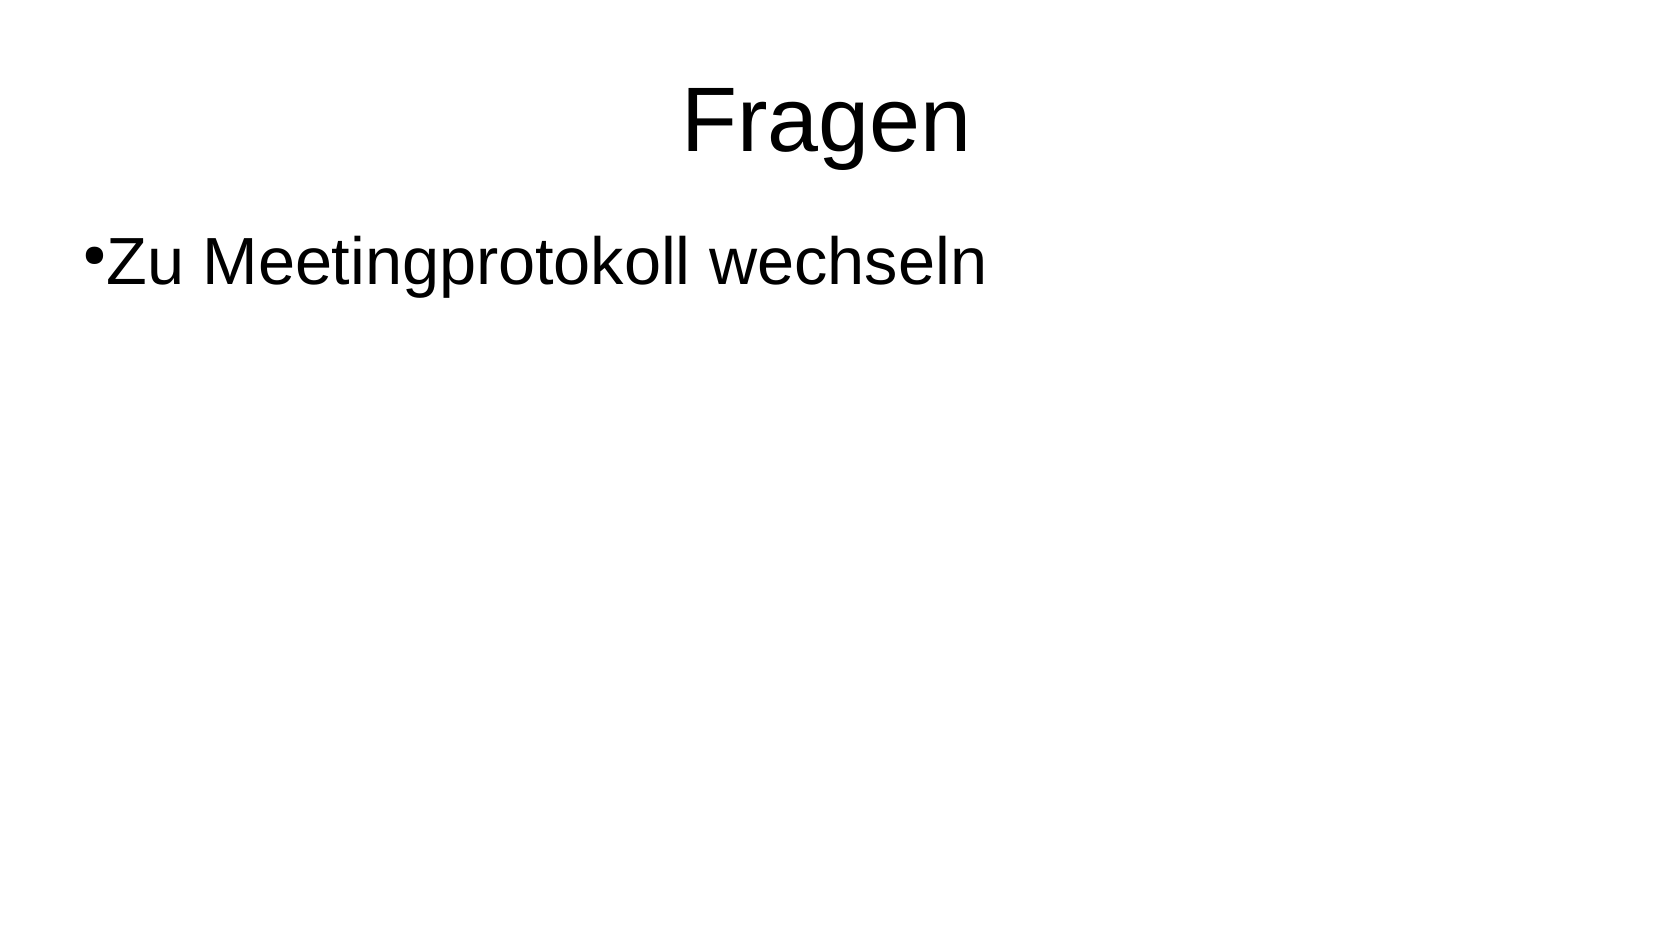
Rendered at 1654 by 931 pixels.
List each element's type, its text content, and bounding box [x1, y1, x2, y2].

list Zu Meetingprotokoll wechseln [82, 217, 1571, 758]
title Fragen [82, 37, 1571, 193]
